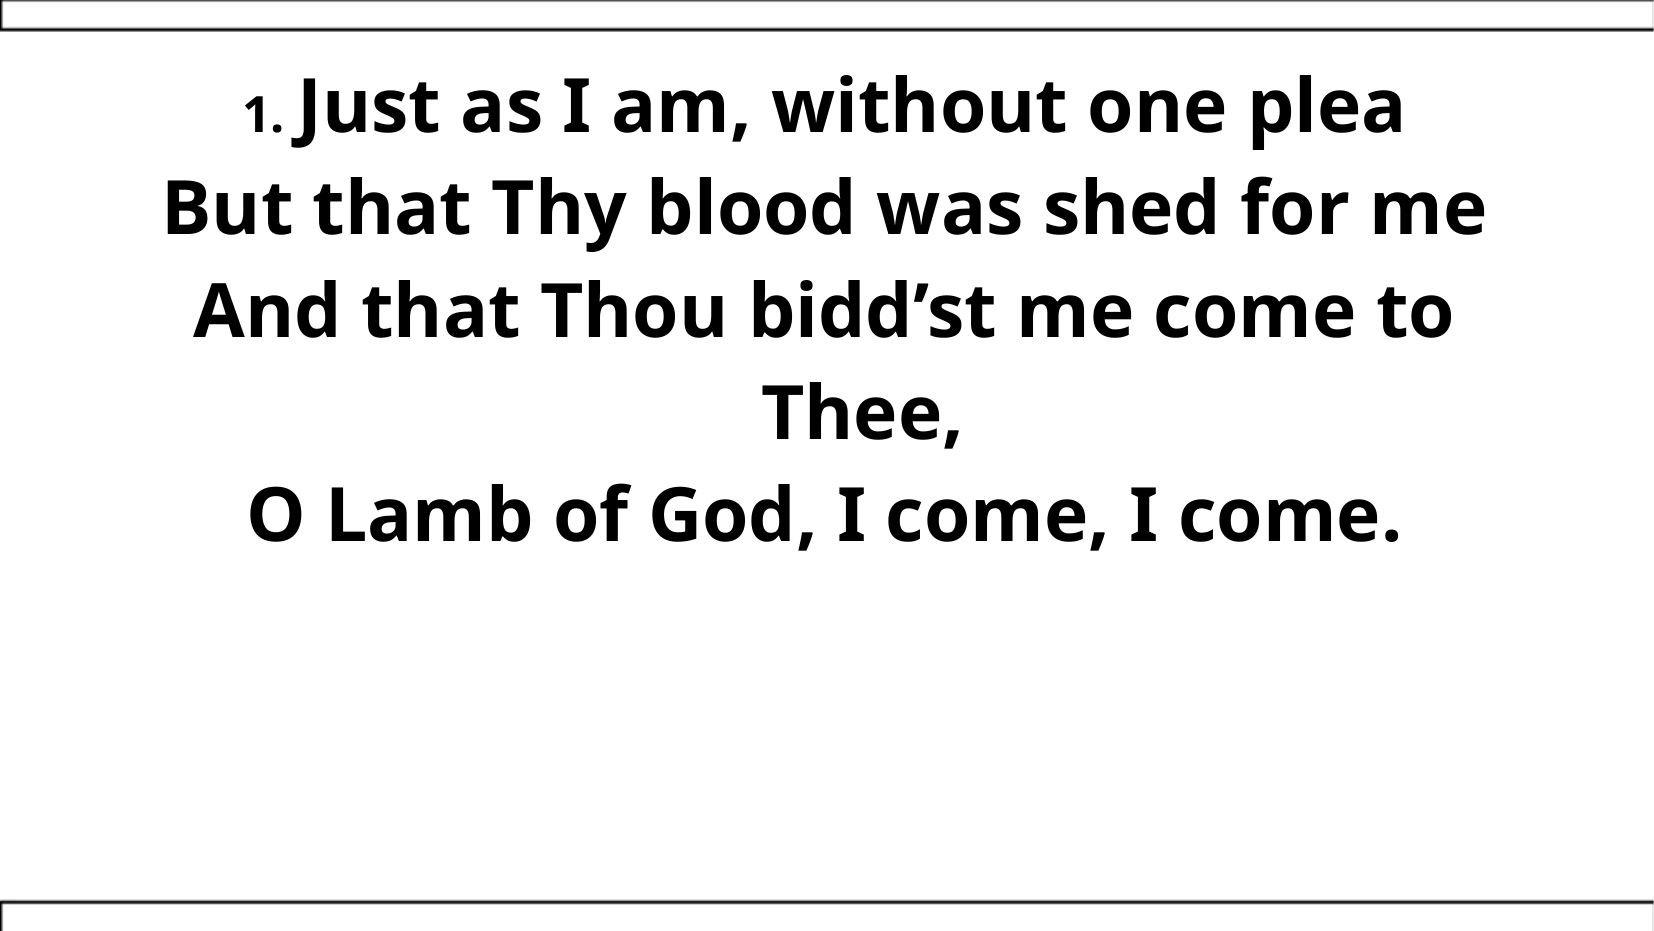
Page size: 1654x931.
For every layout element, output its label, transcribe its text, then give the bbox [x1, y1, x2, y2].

picture [0, 0, 1654, 931]
text_box 1. Just as I am, without one plea But that Thy blood was shed for me And that Thou bidd’st me come to Thee, O Lamb of God, I come, I come. [90, 45, 1561, 460]
